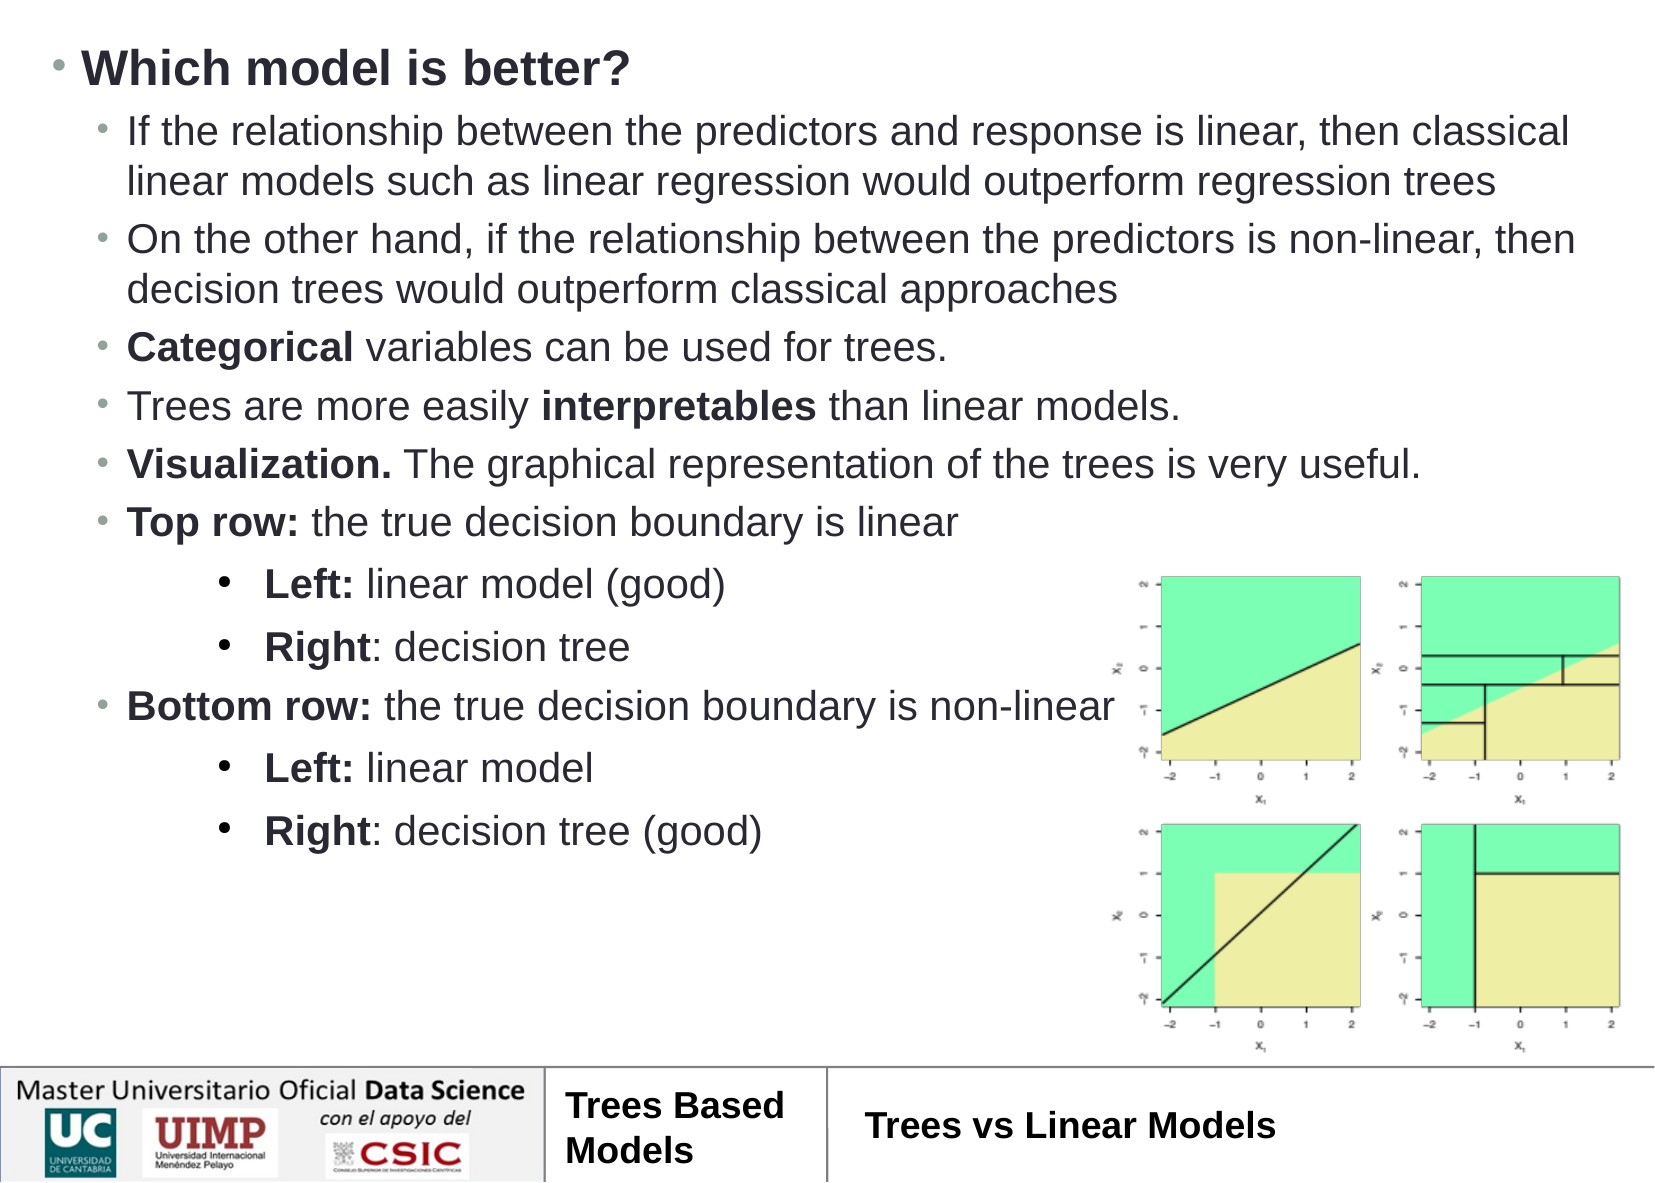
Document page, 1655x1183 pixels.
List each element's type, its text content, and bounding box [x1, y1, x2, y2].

list Which model is better? If the relationship between the predictors and response is linear, then classical linear models such as linear regression would outperform regression trees On the other hand, if the relationship between the predictors is non-linear, then decision trees would outperform classical approaches Categorical variables can be used for trees. Trees are more easily interpretables than linear models. Visualization. The graphical representation of the trees is very useful. Top row: the true decision boundary is linear Left: linear model (good) Right: decision tree Bottom row: the true decision boundary is non-linear Left: linear model Right: decision tree (good) [36, 27, 1619, 869]
picture [546, 1069, 550, 1182]
text_box Trees vs Linear Models [849, 1093, 1524, 1146]
picture [0, 1068, 543, 1182]
picture [1086, 544, 1647, 1064]
